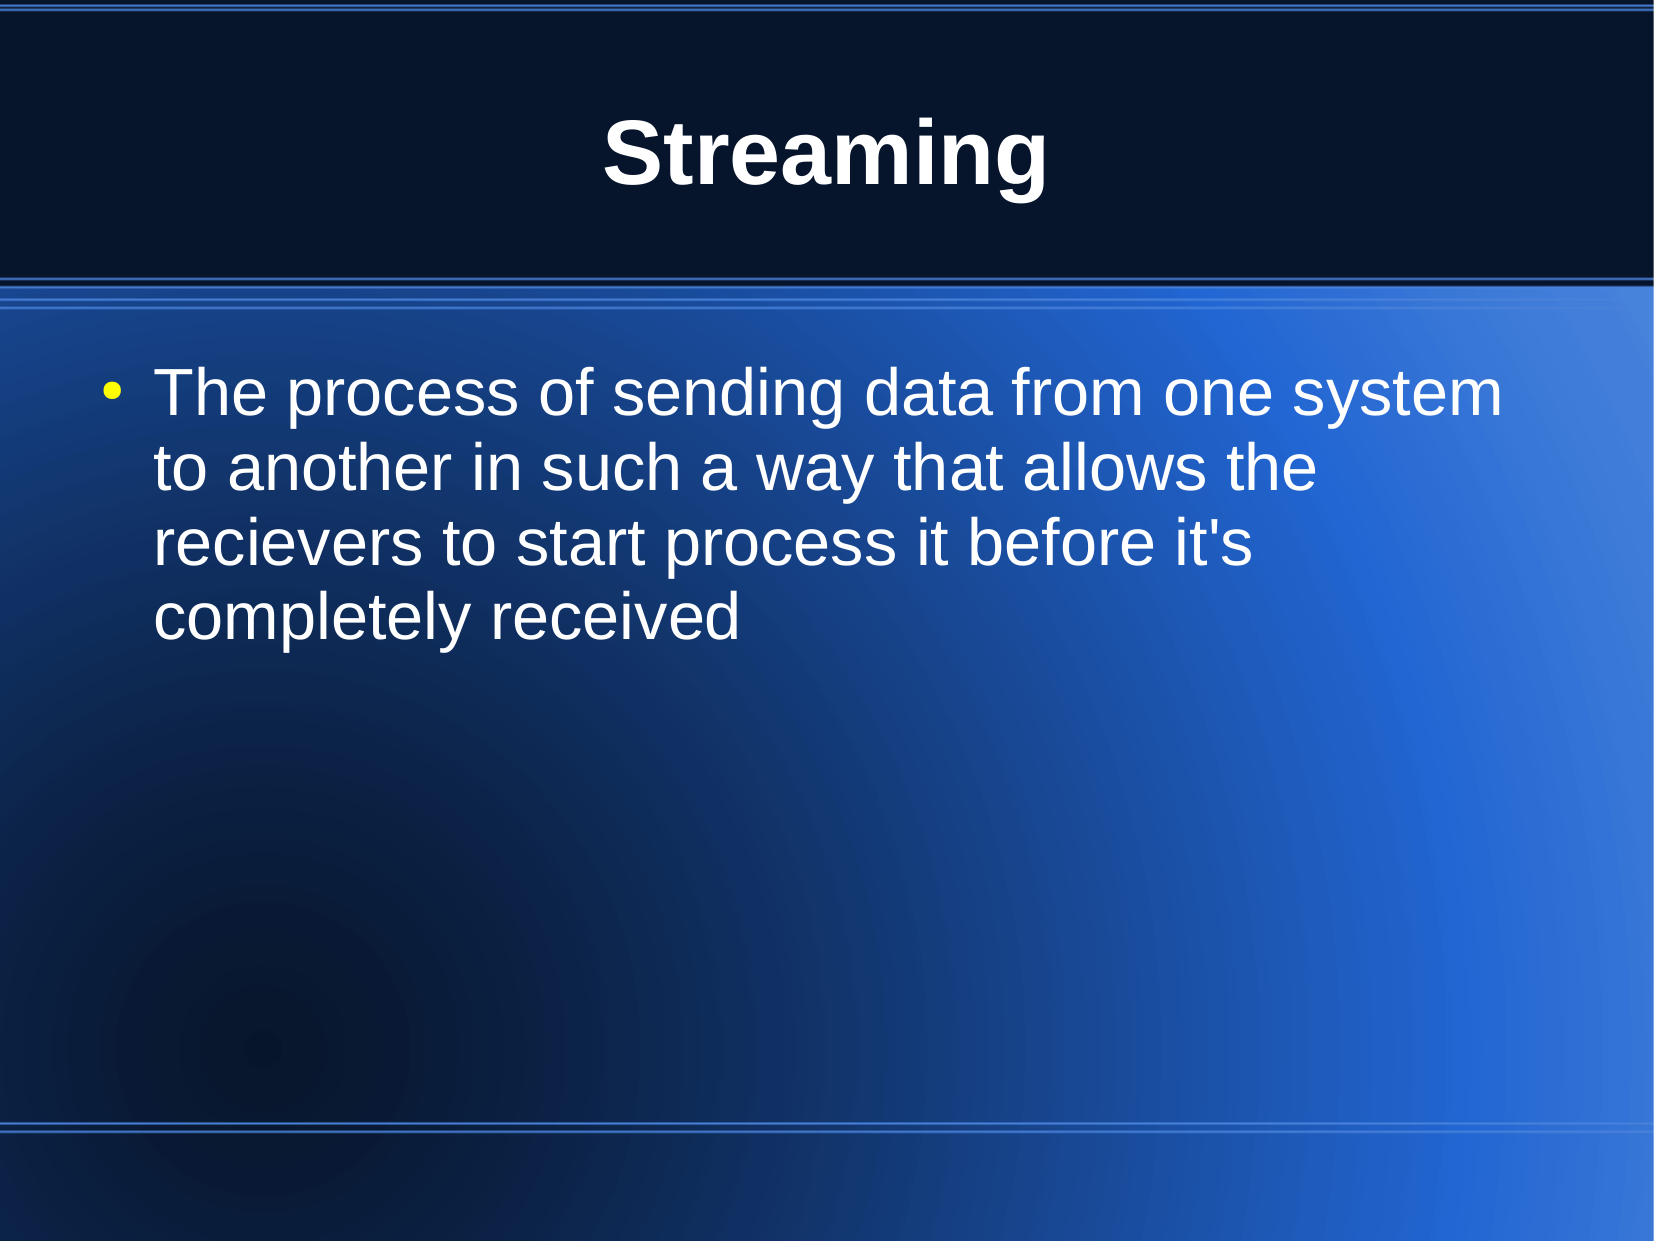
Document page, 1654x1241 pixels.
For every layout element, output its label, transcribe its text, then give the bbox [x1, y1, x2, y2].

title Streaming [82, 49, 1571, 257]
picture [0, 0, 1654, 1241]
list The process of sending data from one system to another in such a way that allows the recievers to start process it before it's completely received [82, 355, 1571, 1075]
